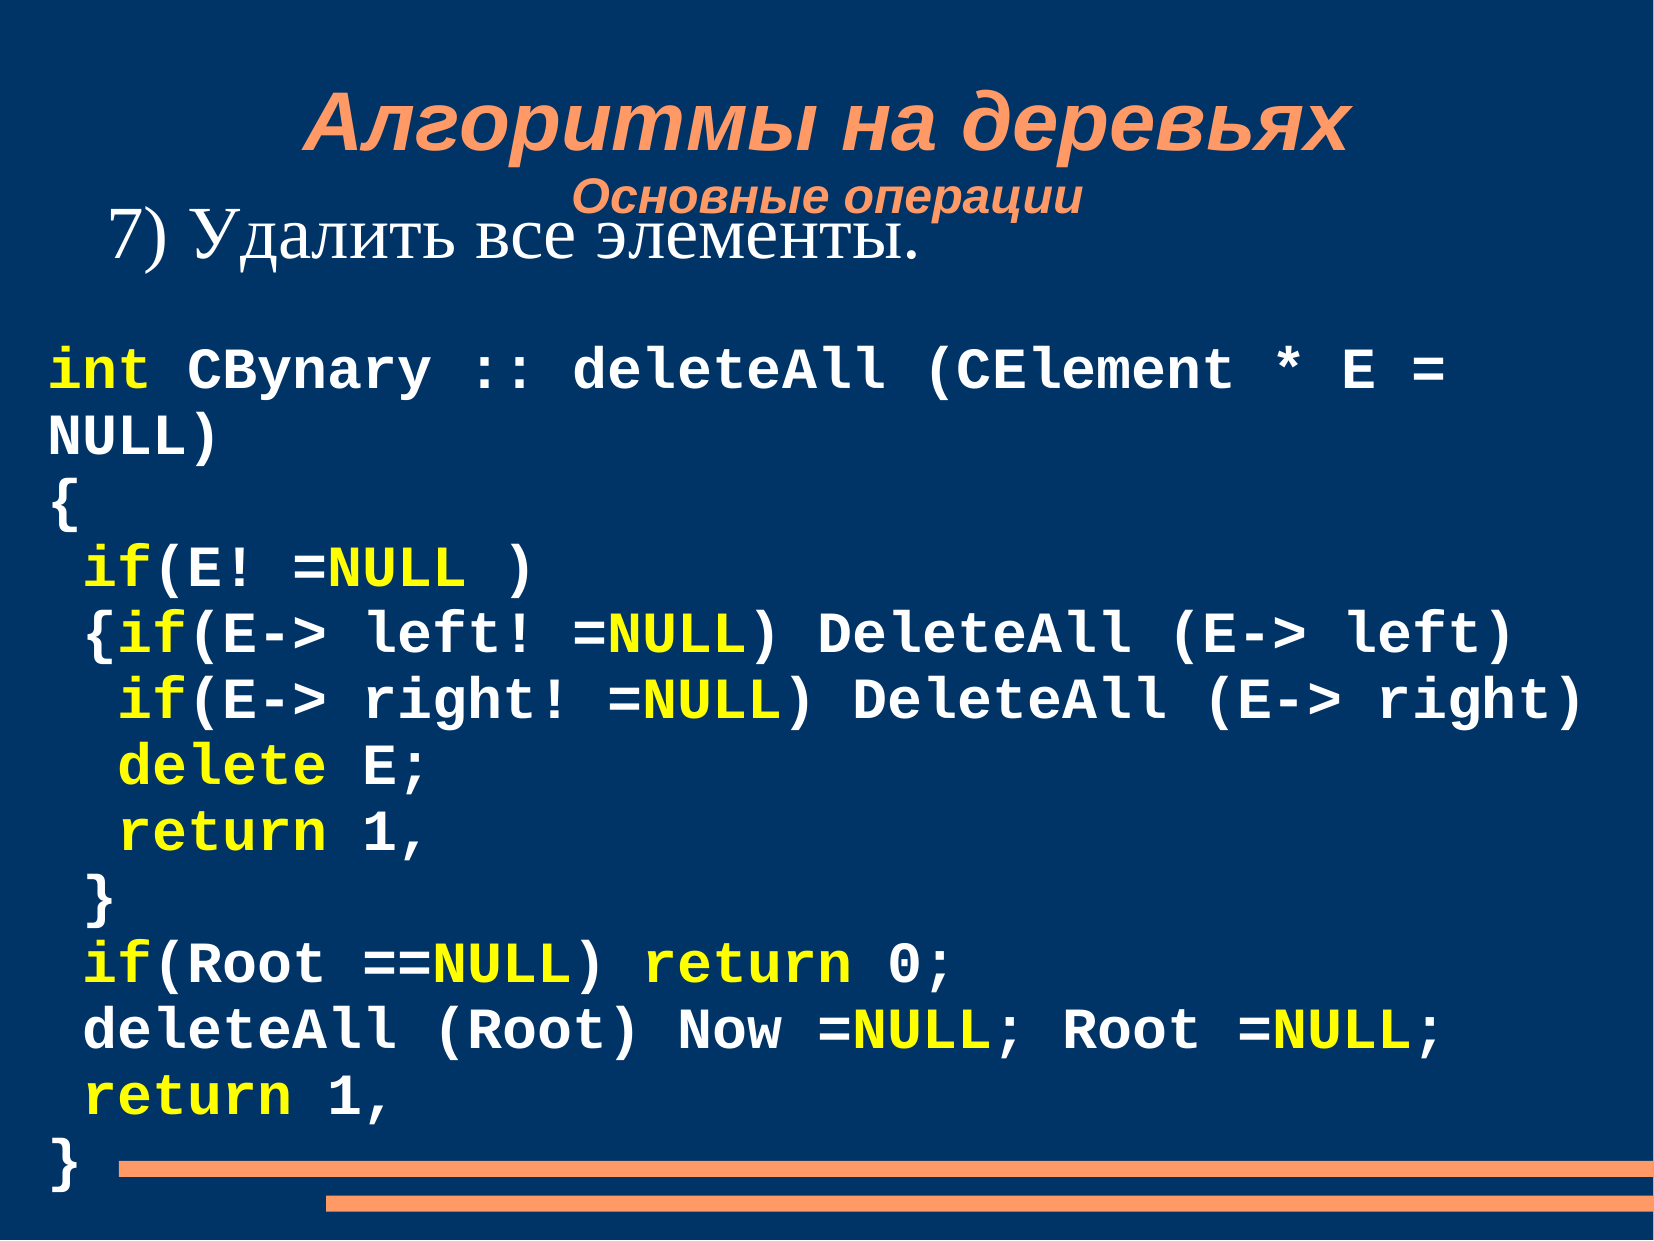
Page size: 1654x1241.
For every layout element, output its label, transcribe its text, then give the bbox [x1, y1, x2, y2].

subtitle 7) Удалить все элементы. int CBynary :: deleteAll (CElement * E = NULL) { if(E! =NULL ) {if(E-> left! =NULL) DeleteAll (E-> left) if(E-> right! =NULL) DeleteAll (E-> right) delete E; return 1, } if(Root ==NULL) return 0; deleteAll (Root) Now =NULL; Root =NULL; return 1, } [47, 221, 1607, 1169]
title Алгоритмы на деревьях Основные операции [121, 46, 1534, 221]
